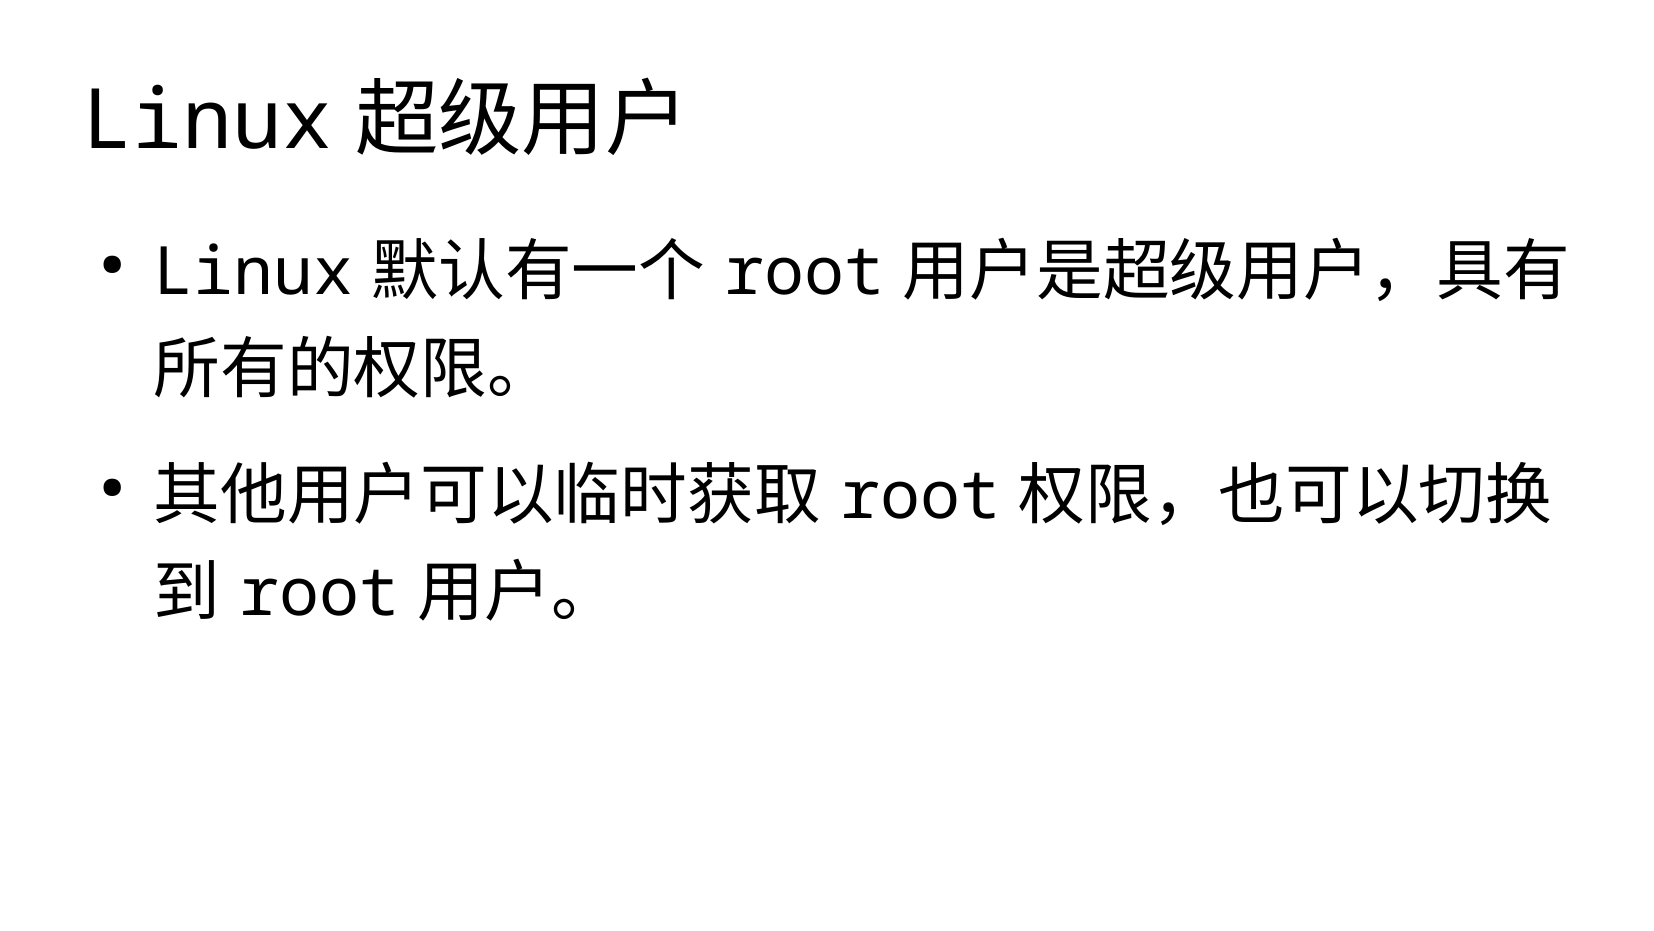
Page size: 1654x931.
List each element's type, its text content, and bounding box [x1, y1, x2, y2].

list Linux默认有一个root用户是超级用户，具有所有的权限。 其他用户可以临时获取root权限，也可以切换到root用户。 [82, 217, 1571, 839]
title Linux超级用户 [82, 37, 1571, 189]
